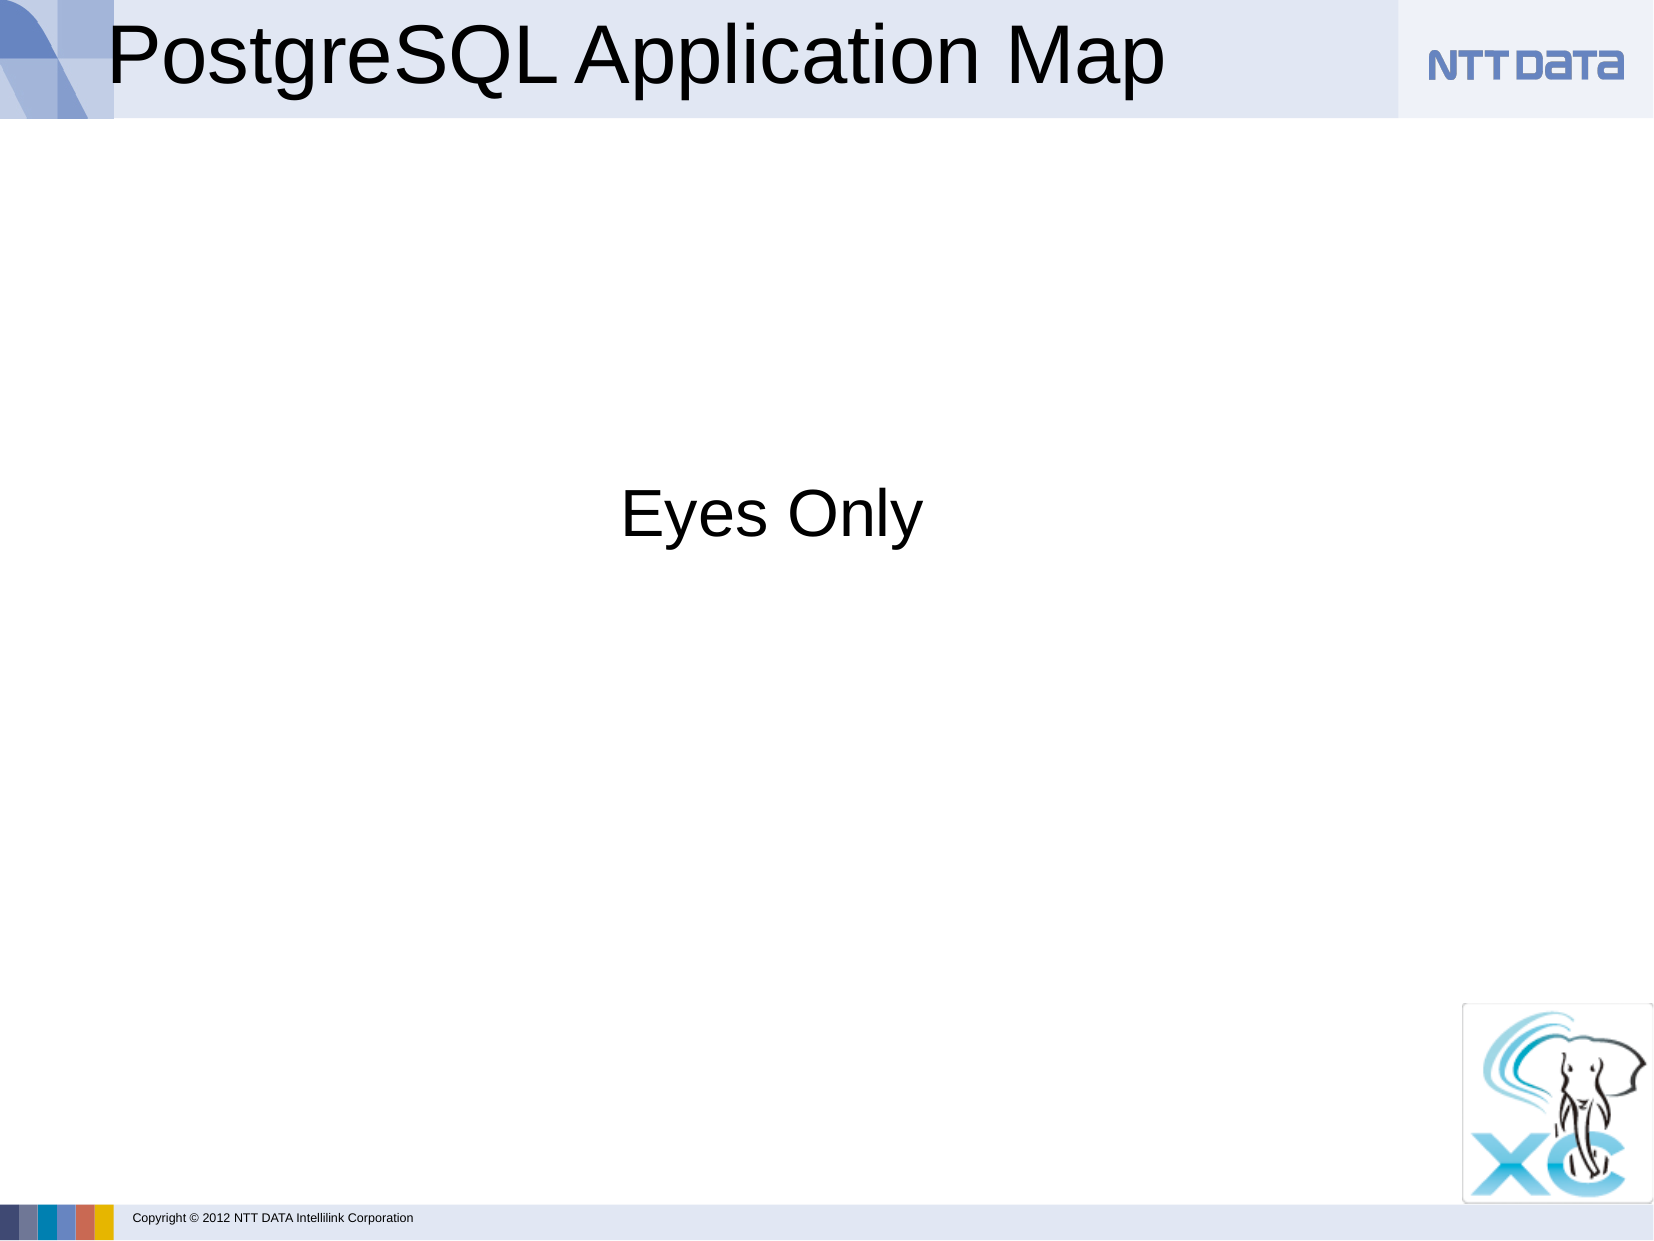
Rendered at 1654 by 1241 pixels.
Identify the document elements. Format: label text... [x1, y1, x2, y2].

picture [1429, 50, 1624, 80]
title PostgreSQL Application Map [106, 7, 1399, 101]
picture [0, 0, 114, 119]
subtitle Eyes Only [44, 153, 1501, 873]
picture [1462, 1003, 1654, 1204]
